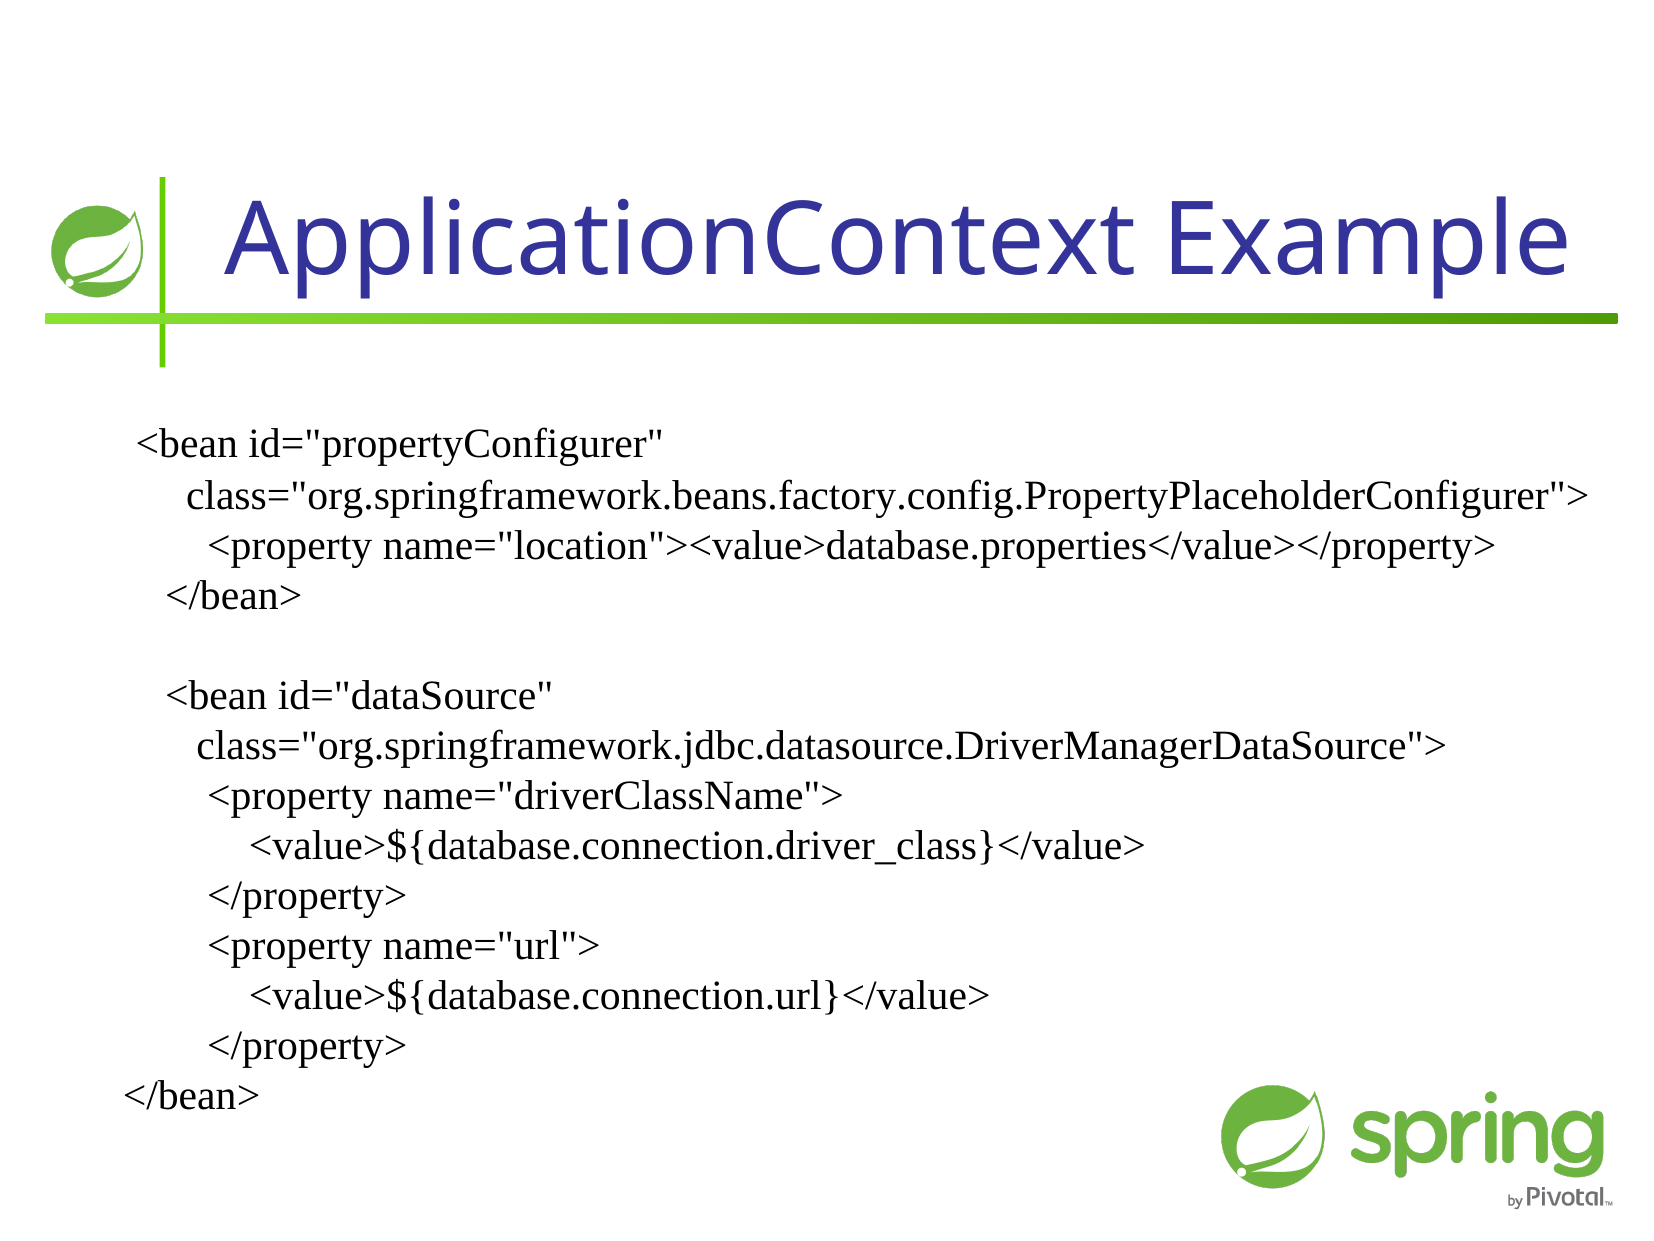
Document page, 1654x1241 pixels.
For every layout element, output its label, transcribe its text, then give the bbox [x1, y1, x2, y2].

title ApplicationContext Example [208, 38, 1618, 304]
picture [1216, 1081, 1618, 1212]
text_box <bean id="propertyConfigurer" class="org.springframework.beans.factory.config.PropertyPlaceholderConfigurer"> <property name="location"><value>database.properties</value></property> </bean> <bean id="dataSource" class="org.springframework.jdbc.datasource.DriverManagerDataSource"> <property name="driverClassName"> <value>${database.connection.driver_class}</value> </property> <property name="url"> <value>${database.connection.url}</value> </property> </bean> [108, 399, 1607, 1126]
